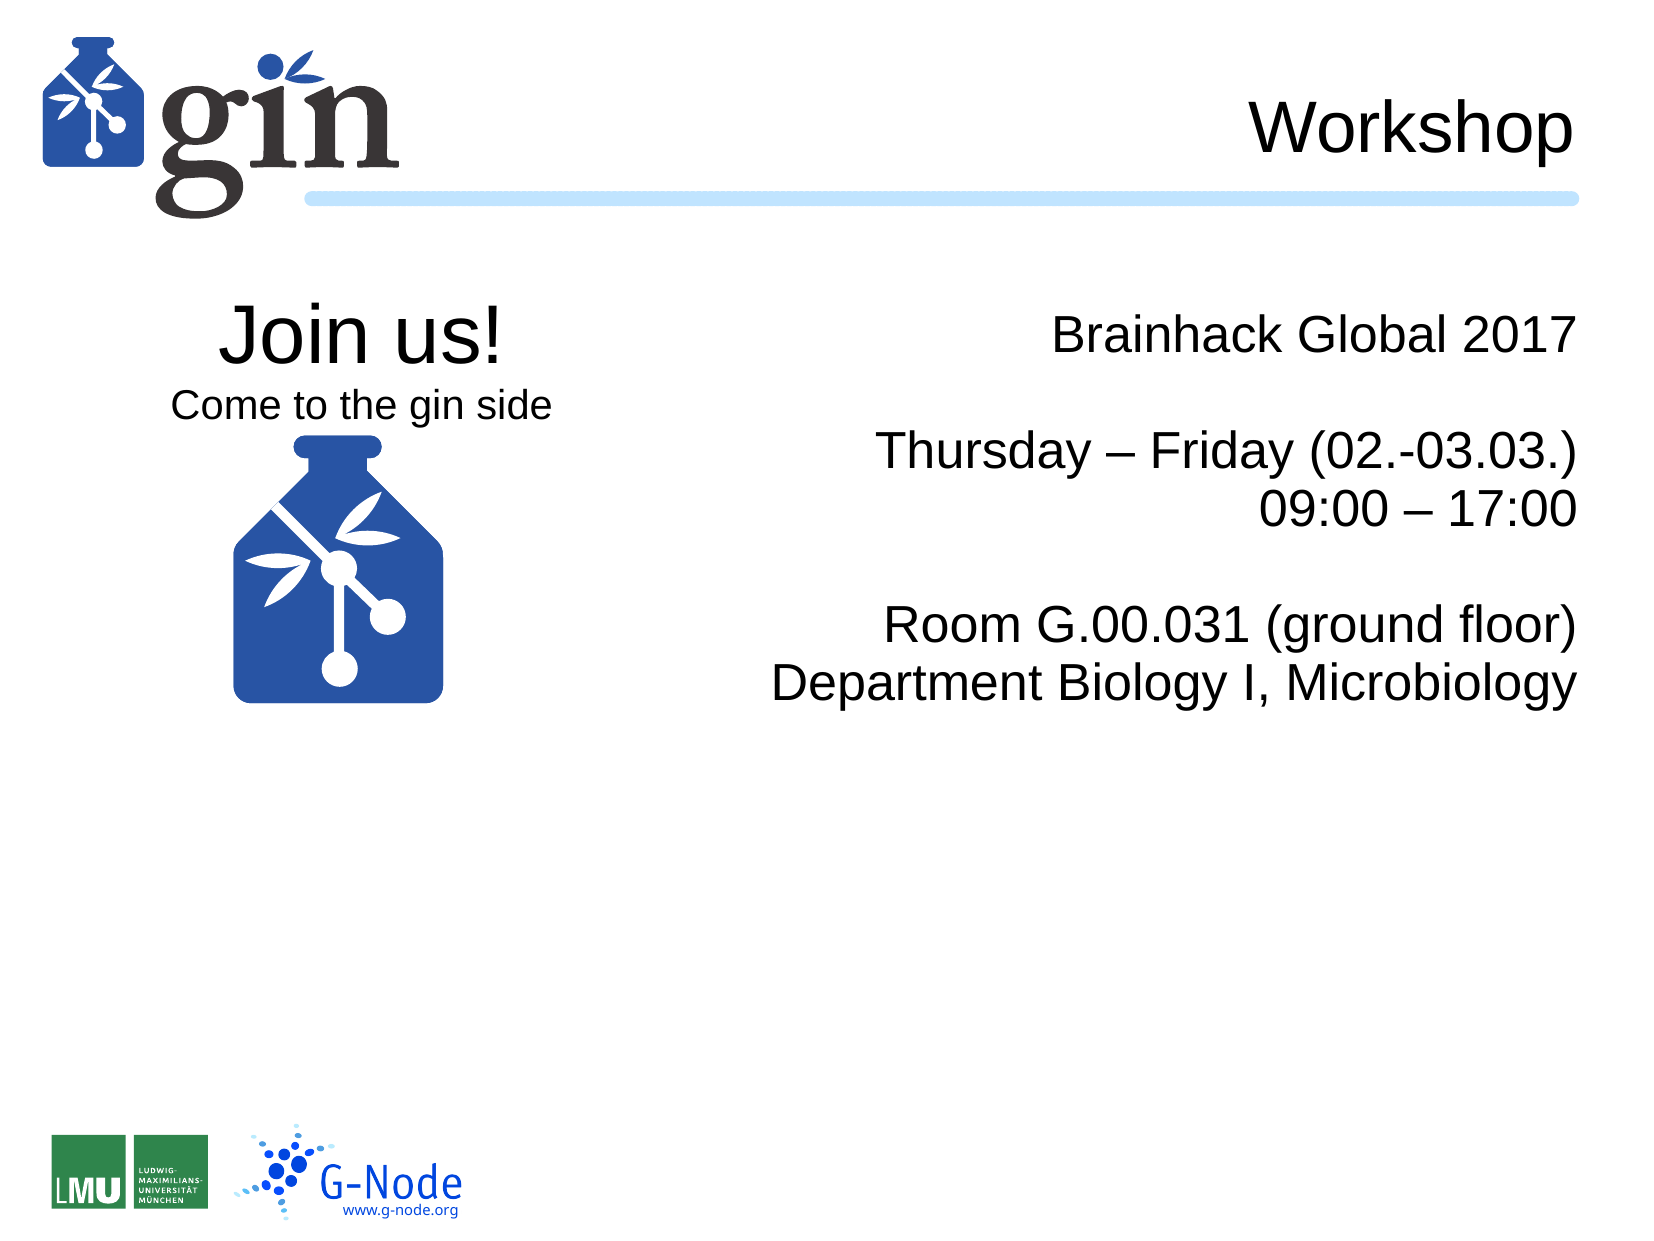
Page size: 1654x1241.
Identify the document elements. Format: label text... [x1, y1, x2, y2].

text_box Workshop [87, 30, 1576, 226]
text_box Join us! Come to the gin side [161, 285, 562, 432]
text_box Brainhack Global 2017 Thursday – Friday (02.-03.03.) 09:00 – 17:00 Room G.00.031 (ground floor) Department Biology I, Microbiology [89, 305, 1578, 770]
picture [204, 435, 473, 704]
picture [33, 30, 409, 224]
